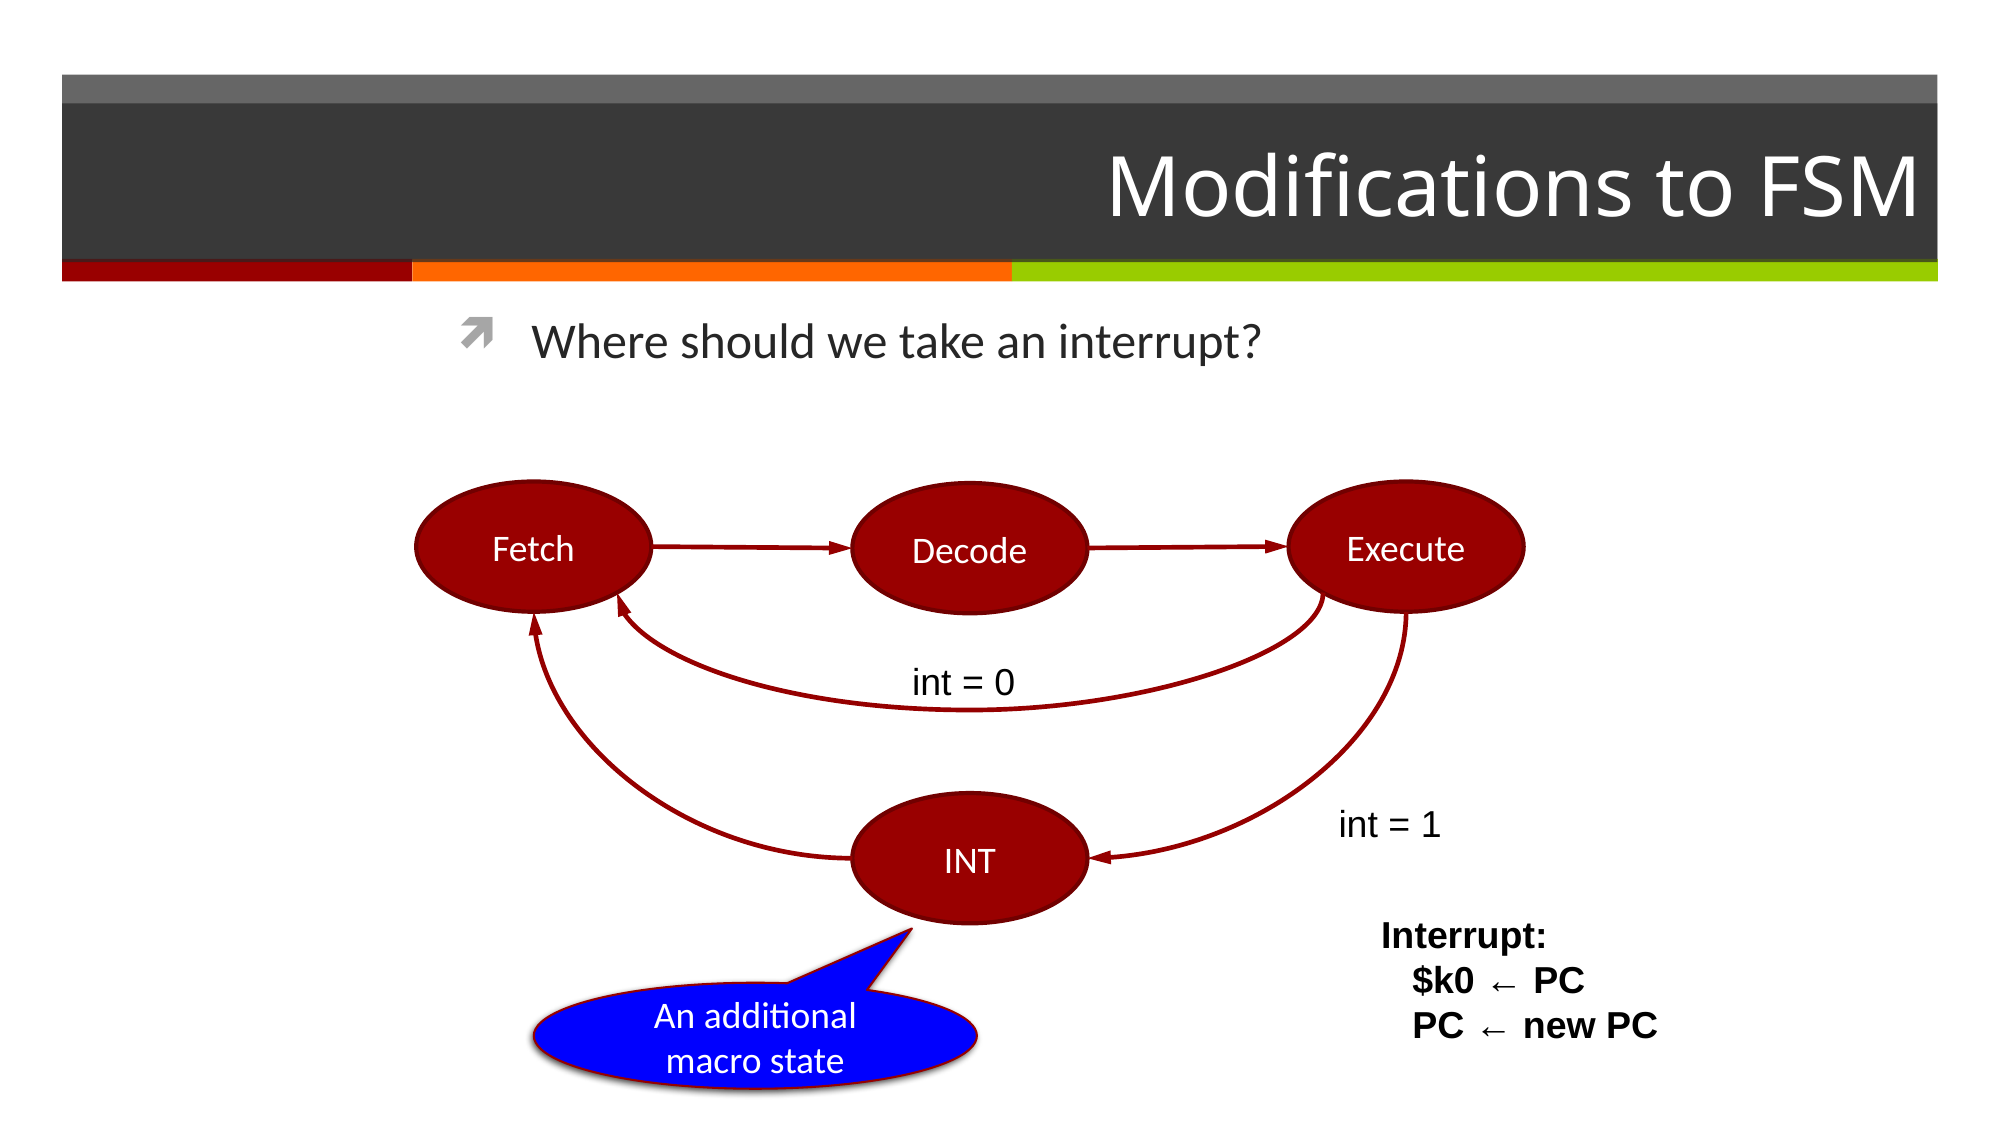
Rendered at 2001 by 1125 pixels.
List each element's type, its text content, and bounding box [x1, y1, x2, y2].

text_box Execute [1288, 481, 1524, 612]
text_box int = 0 [897, 650, 1031, 711]
text_box INT [852, 793, 1088, 924]
list Where should we take an interrupt? [442, 300, 1603, 477]
title Modifications to FSM [62, 103, 1938, 263]
text_box Fetch [416, 481, 652, 612]
text_box Decode [852, 483, 1088, 614]
text_box An additional macro state [533, 928, 977, 1089]
text_box int = 1 [1323, 793, 1457, 853]
text_box Interrupt: $k0 ← PC PC ← new PC [1366, 904, 1674, 1054]
